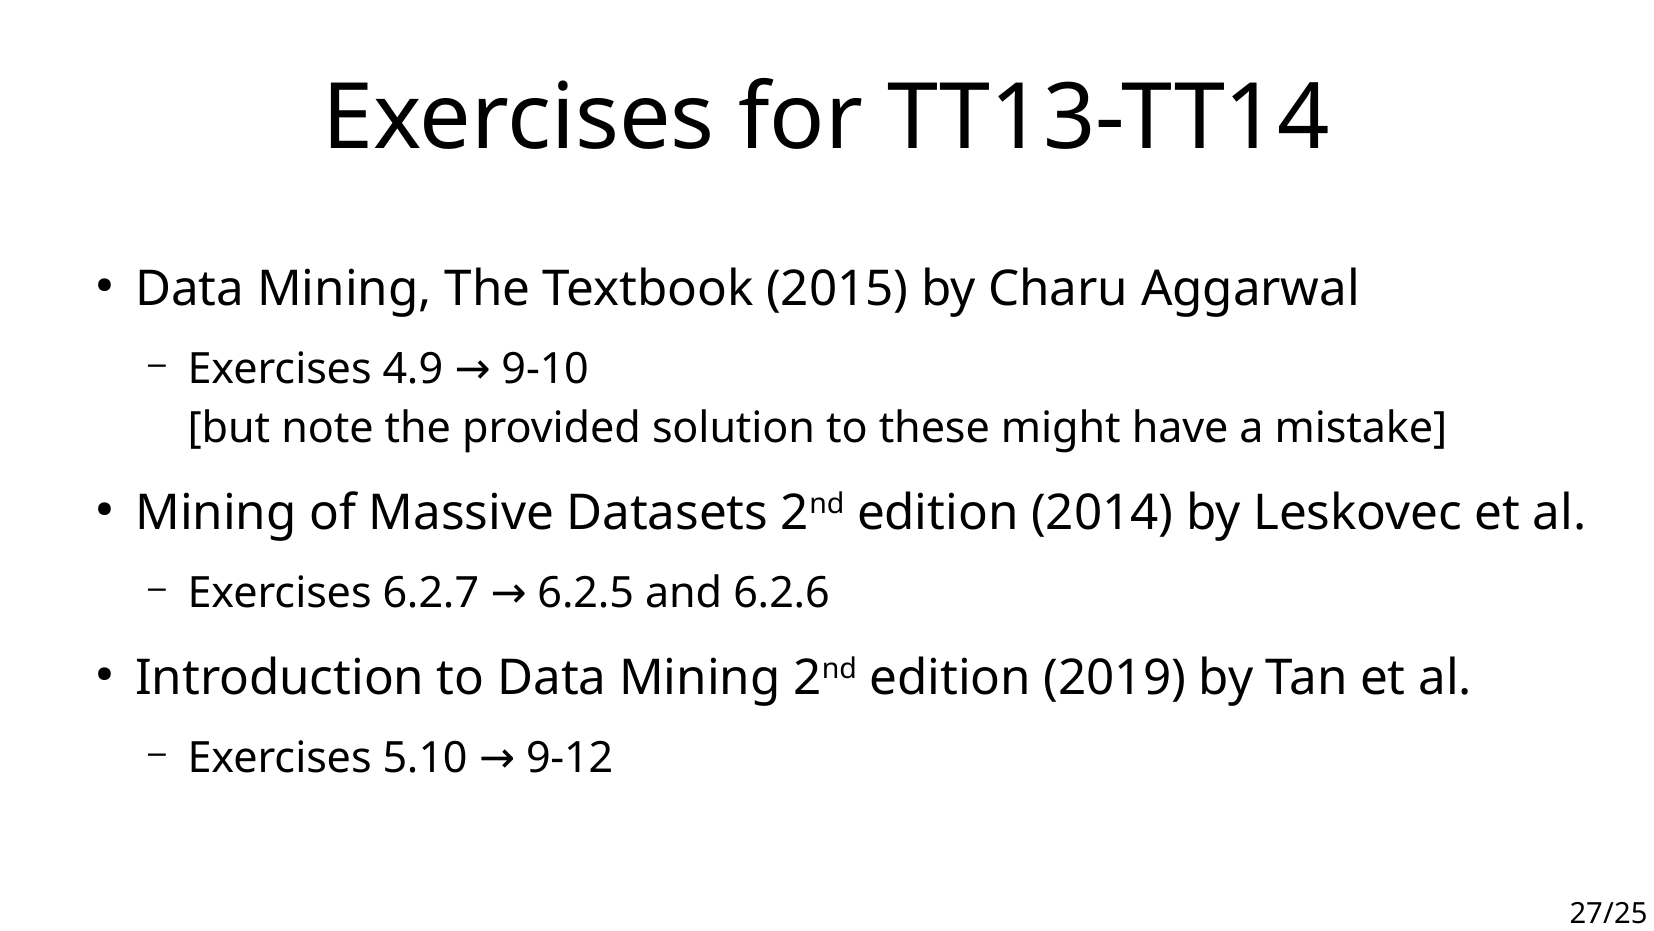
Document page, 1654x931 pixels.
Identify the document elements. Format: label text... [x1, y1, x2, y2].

list Data Mining, The Textbook (2015) by Charu Aggarwal Exercises 4.9 → 9-10 [but note the provided solution to these might have a mistake] Mining of Massive Datasets 2nd edition (2014) by Leskovec et al. Exercises 6.2.7 → 6.2.5 and 6.2.6 Introduction to Data Mining 2nd edition (2019) by Tan et al. Exercises 5.10 → 9-12 [82, 253, 1620, 844]
title Exercises for TT13-TT14 [82, 1, 1571, 226]
